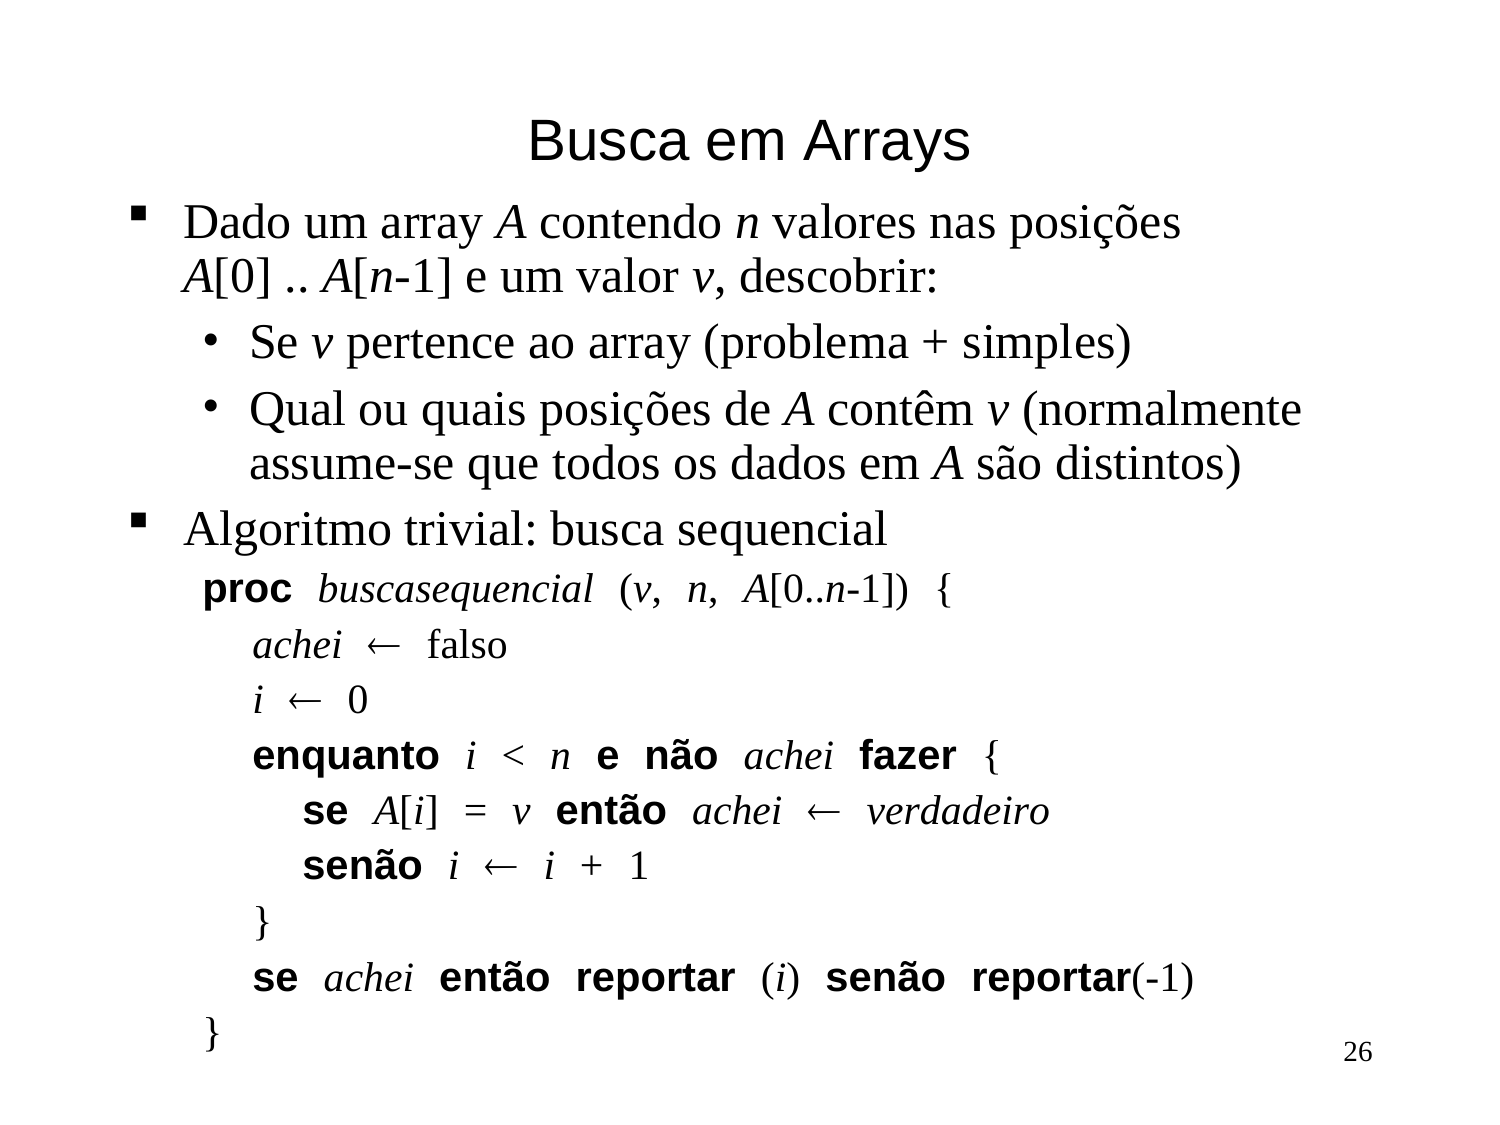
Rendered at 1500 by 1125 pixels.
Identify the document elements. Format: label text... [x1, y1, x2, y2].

list Dado um array A contendo n valores nas posições A[0] .. A[n-1] e um valor v, descobrir: Se v pertence ao array (problema + simples) Qual ou quais posições de A contêm v (normalmente assume-se que todos os dados em A são distintos) Algoritmo trivial: busca sequencial proc buscasequencial (v, n, A[0..n-1]) { achei  falso i  0 enquanto i < n e não achei fazer { se A[i] = v então achei  verdadeiro senão i  i + 1 } se achei então reportar (i) senão reportar(-1) } [112, 187, 1463, 1088]
title Busca em Arrays [112, 99, 1388, 175]
